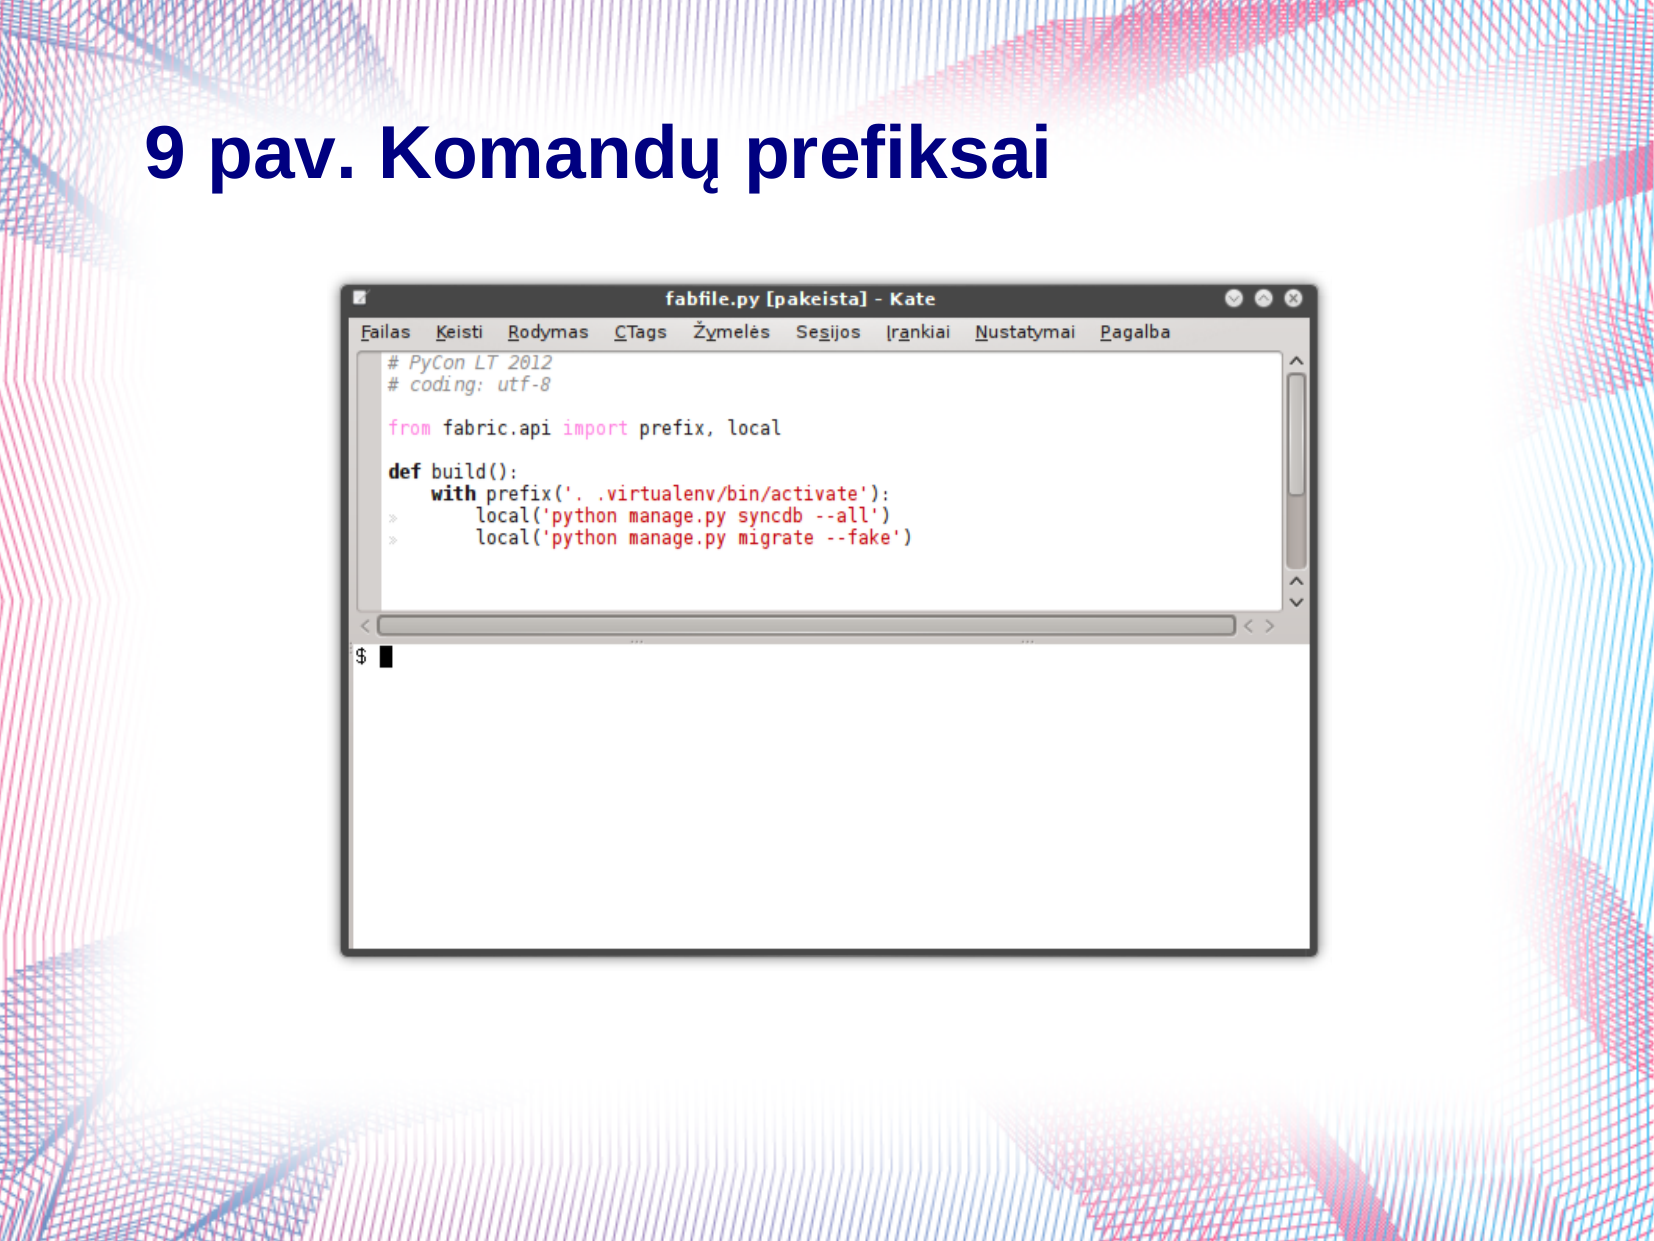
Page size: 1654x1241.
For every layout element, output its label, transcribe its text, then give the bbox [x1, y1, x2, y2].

title 9 pav. Komandų prefiksai [82, 49, 1571, 257]
picture [0, 0, 1654, 1241]
